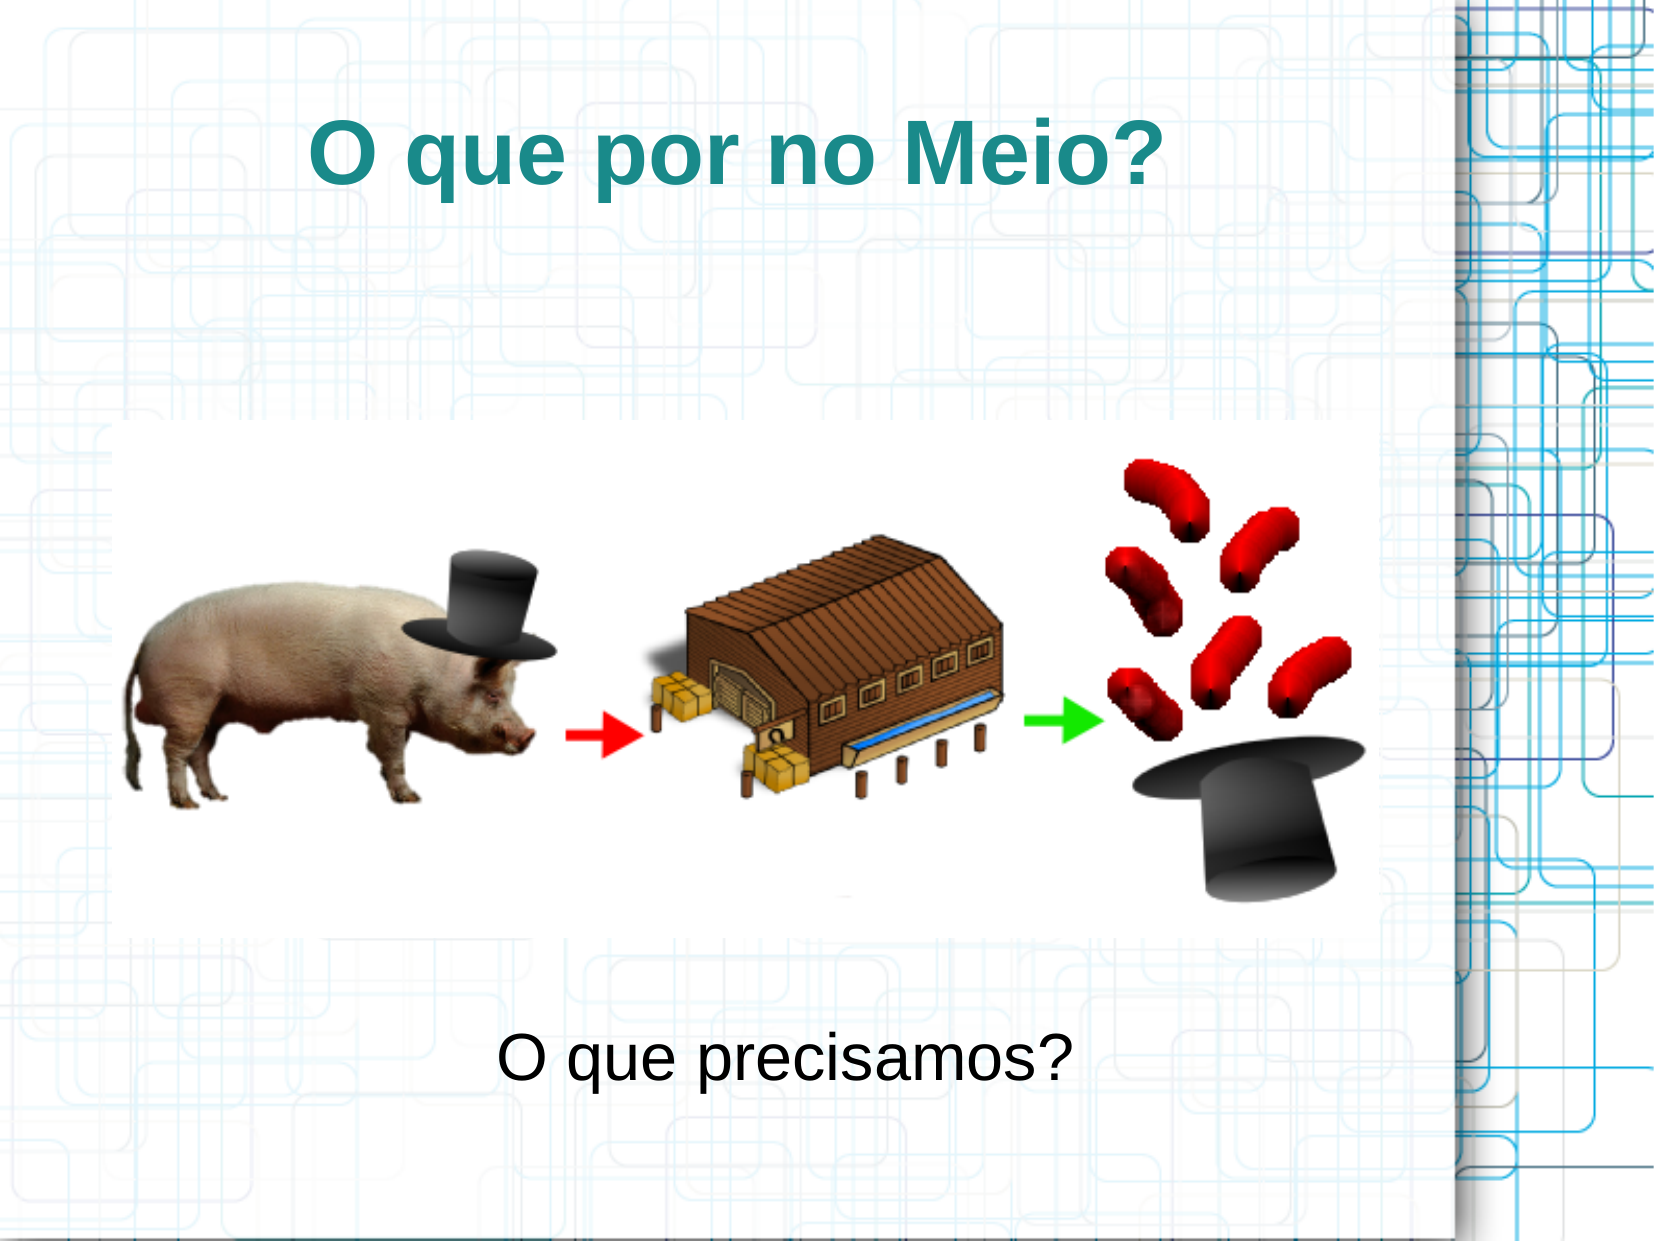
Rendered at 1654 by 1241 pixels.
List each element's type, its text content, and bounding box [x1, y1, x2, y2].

list O que precisamos? [82, 1074, 1418, 1096]
picture [0, 0, 1654, 1241]
title O que por no Meio? [59, 252, 1418, 257]
